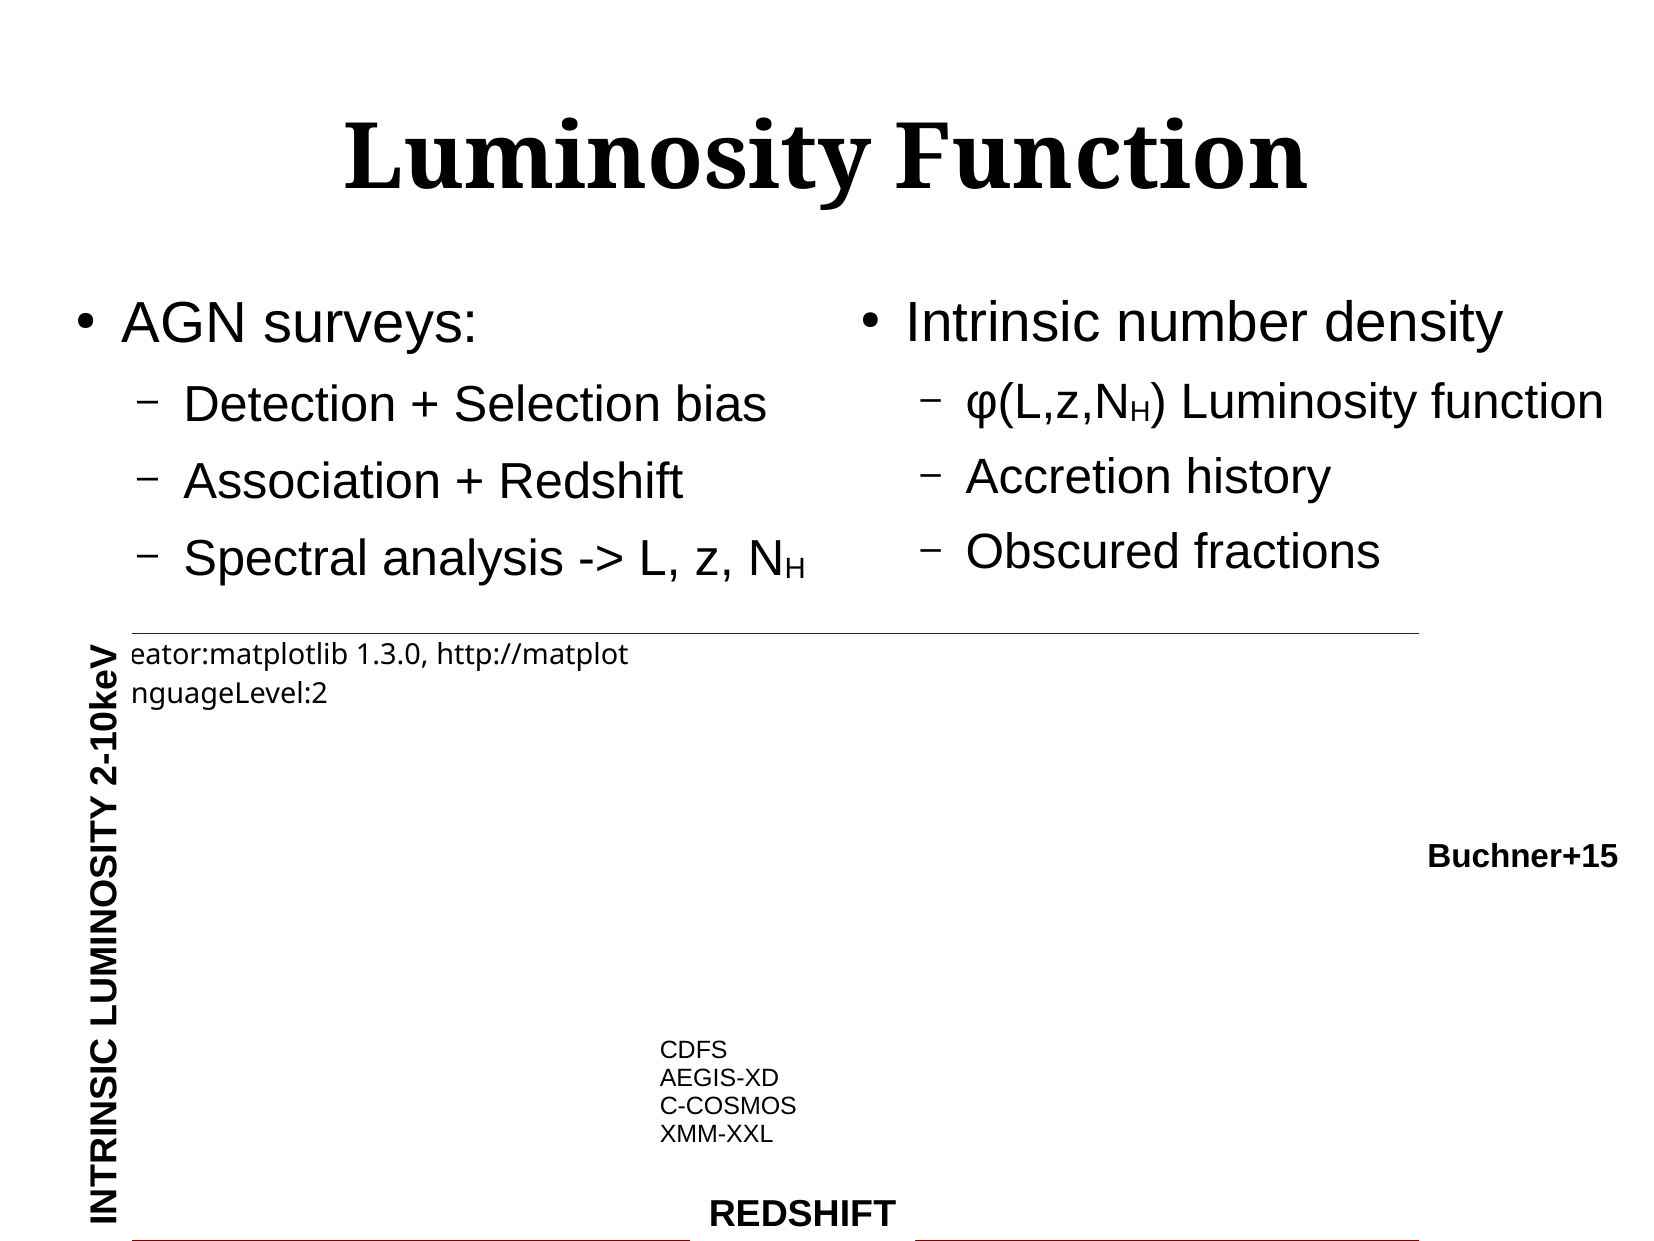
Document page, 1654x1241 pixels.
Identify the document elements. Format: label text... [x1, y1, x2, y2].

list AGN surveys: Detection + Selection bias Association + Redshift Spectral analysis -> L, z, NH [60, 290, 809, 634]
picture [132, 631, 1419, 1241]
text_box INTRINSIC LUMINOSITY 2-10keV [75, 540, 132, 1241]
text_box REDSHIFT [690, 1185, 916, 1241]
title Luminosity Function [82, 49, 1571, 257]
text_box Buchner+15 [1395, 830, 1654, 886]
list Intrinsic number density φ(L,z,NH) Luminosity function Accretion history Obscured fractions [845, 290, 1606, 634]
text_box CDFS AEGIS-XD C-COSMOS XMM-XXL [645, 1028, 841, 1156]
